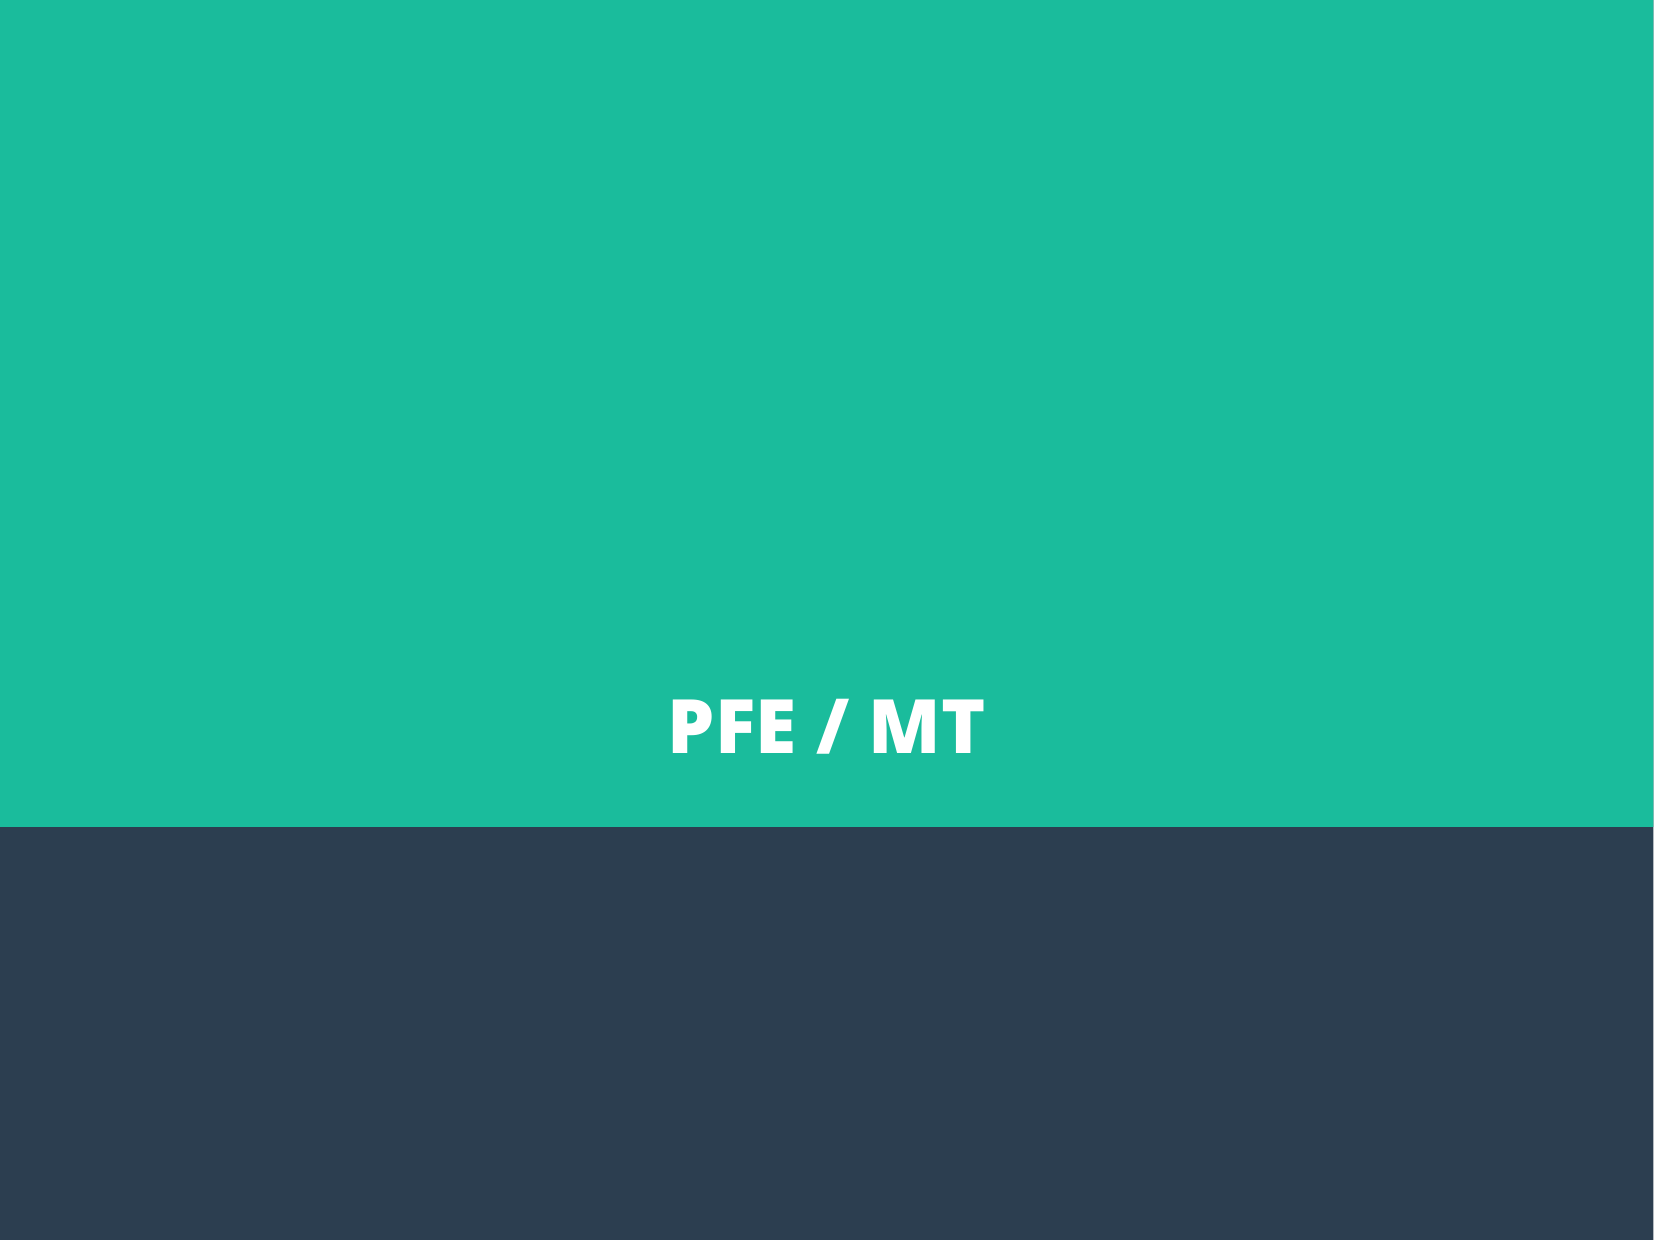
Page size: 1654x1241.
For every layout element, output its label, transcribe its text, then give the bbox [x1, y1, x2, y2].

title PFE / MT [59, 620, 1595, 778]
